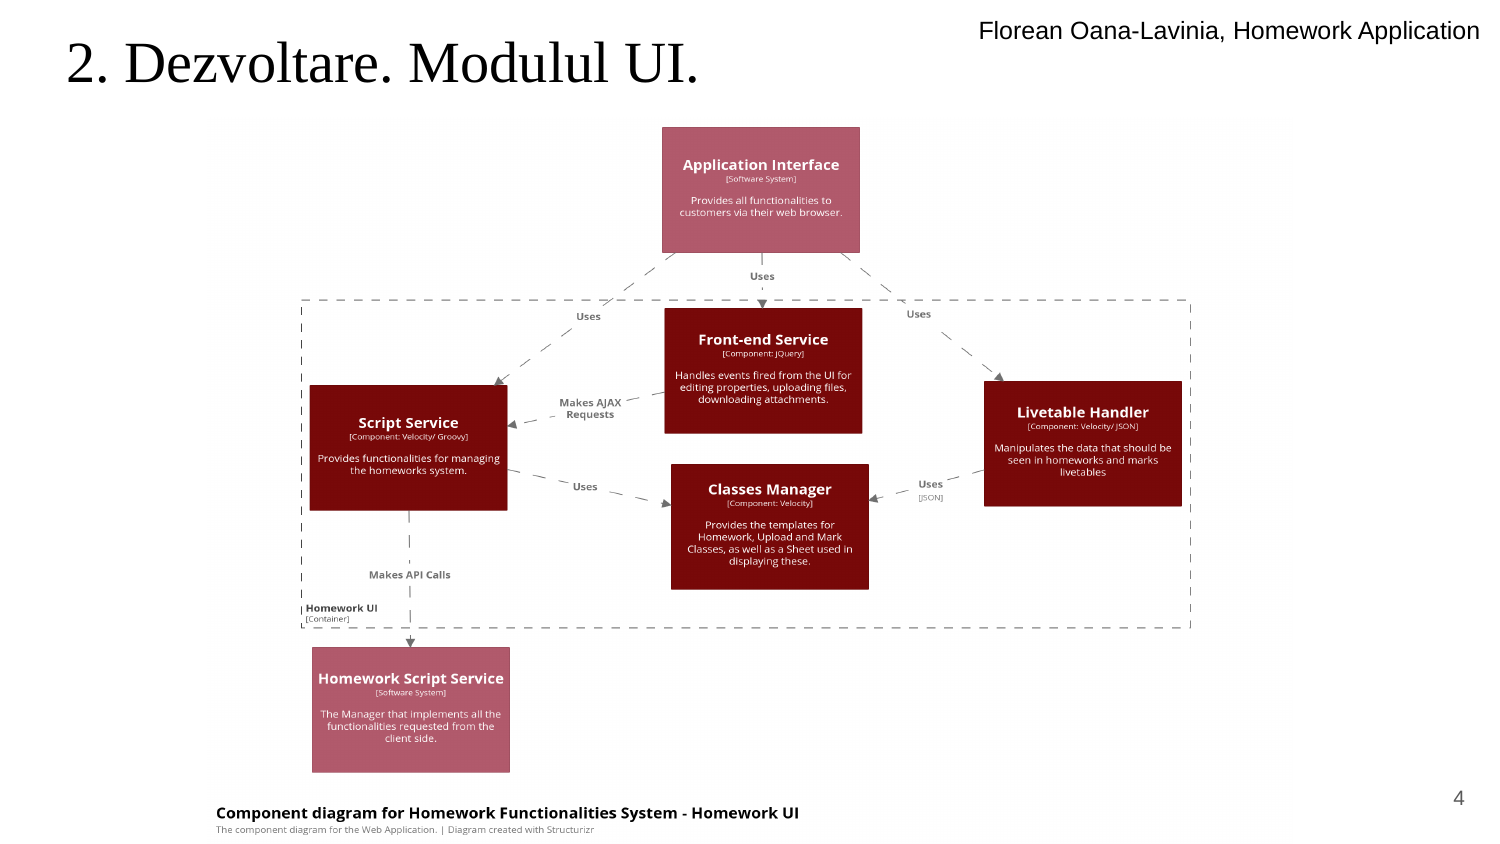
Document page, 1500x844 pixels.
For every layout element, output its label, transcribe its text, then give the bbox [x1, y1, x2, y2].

text_box Florean Oana-Lavinia, Homework Application [963, 0, 1500, 67]
slide_number <number> [1389, 764, 1480, 830]
picture [207, 117, 1293, 844]
title 2. Dezvoltare. Modulul UI. [51, 9, 1449, 104]
